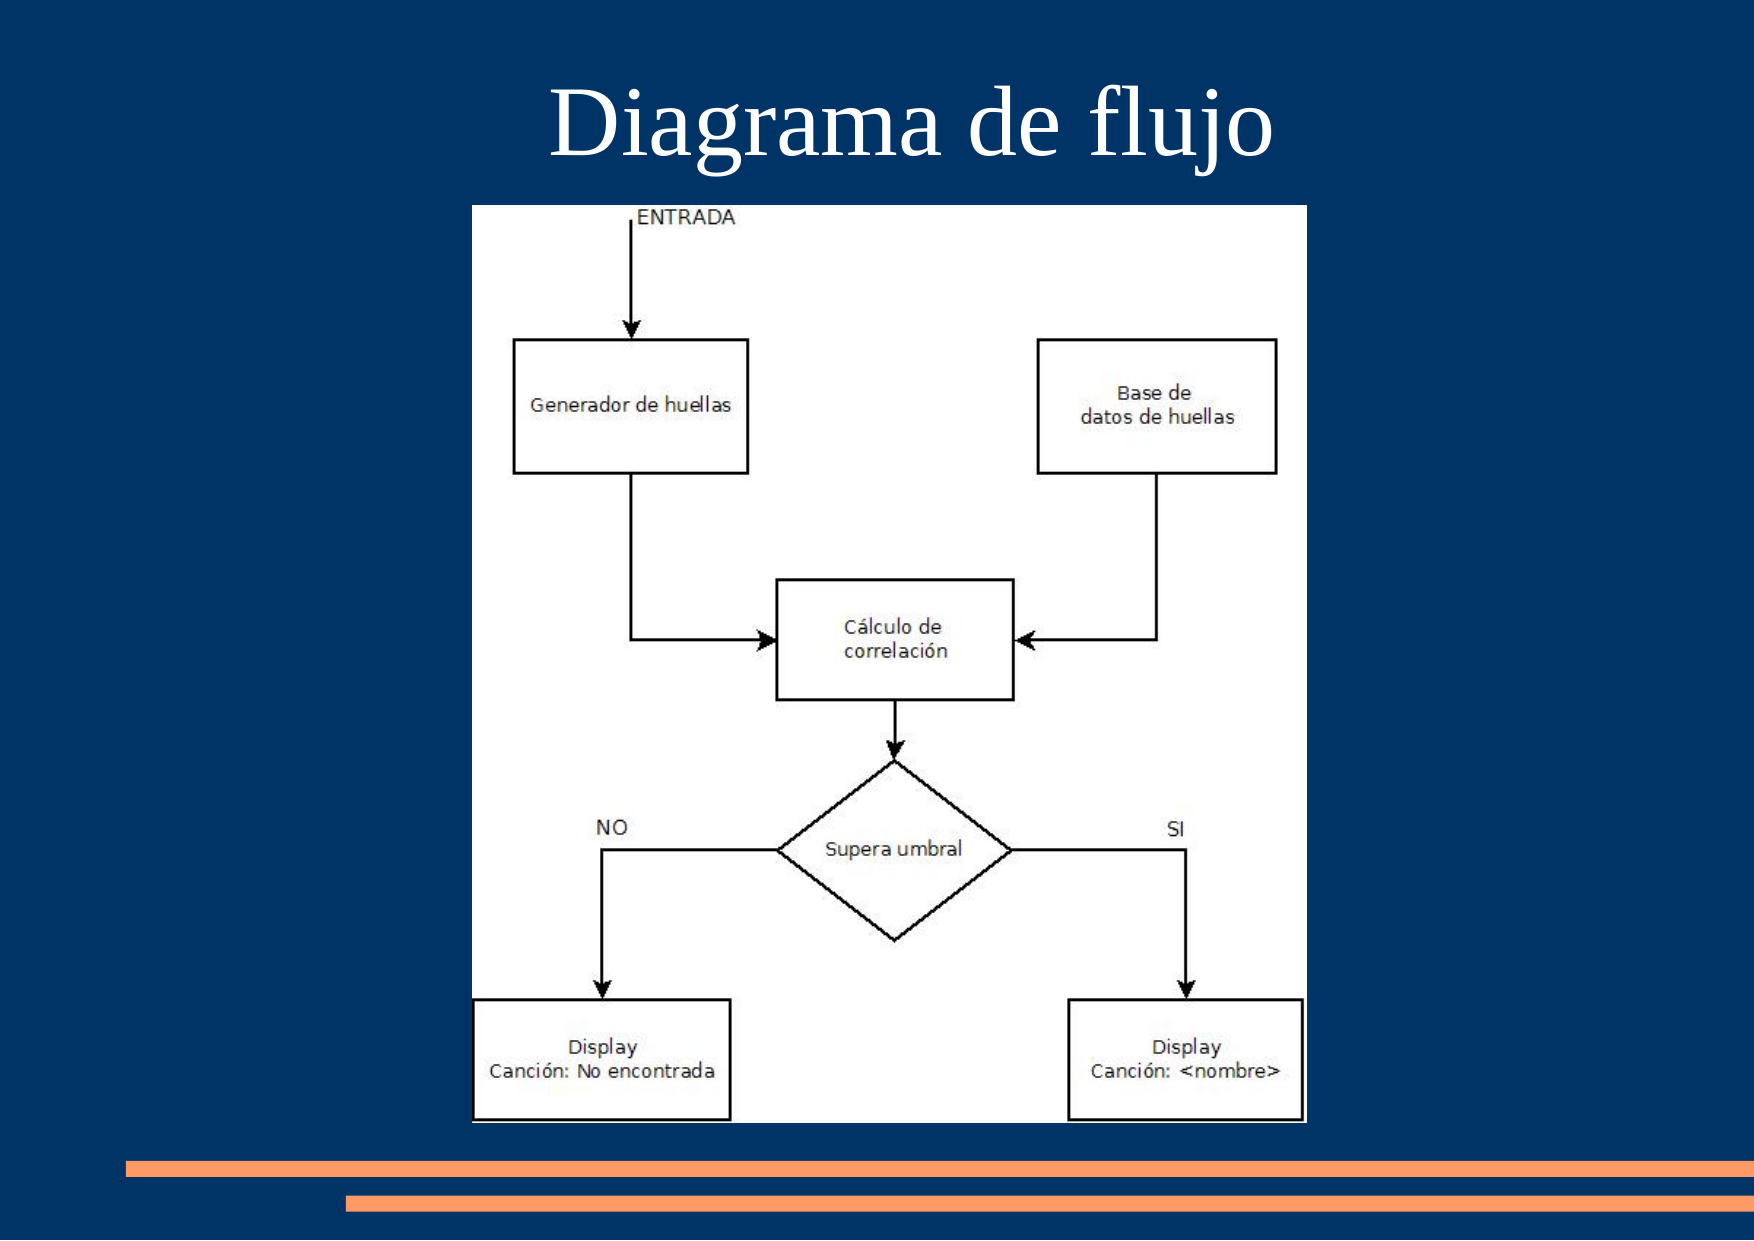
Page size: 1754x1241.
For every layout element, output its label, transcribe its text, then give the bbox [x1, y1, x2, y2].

text_box Diagrama de flujo [484, 59, 1341, 186]
picture [472, 205, 1307, 1123]
